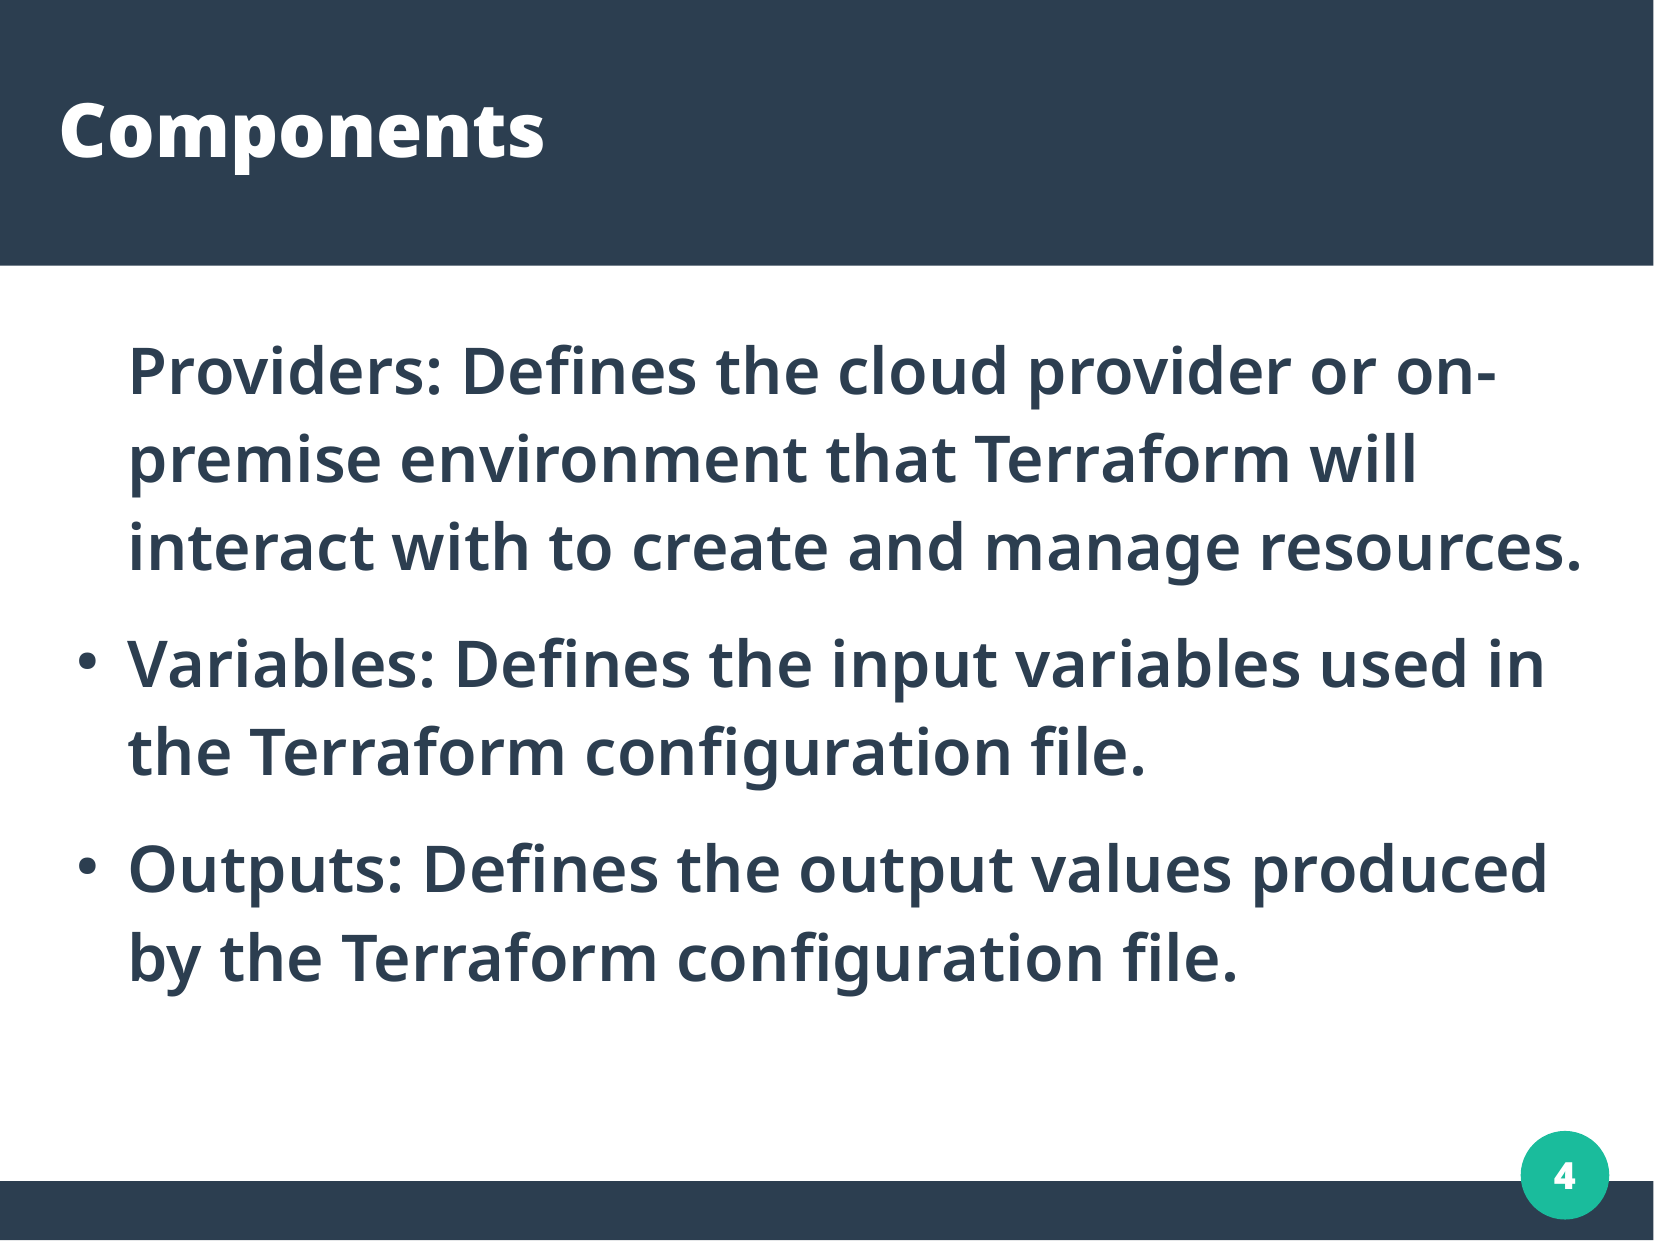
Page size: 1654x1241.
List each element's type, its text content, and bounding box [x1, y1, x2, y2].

title Components [59, 49, 1595, 207]
list Providers: Defines the cloud provider or on-premise environment that Terraform will interact with to create and manage resources. Variables: Defines the input variables used in the Terraform configuration file. Outputs: Defines the output values produced by the Terraform configuration file. [59, 324, 1595, 1152]
